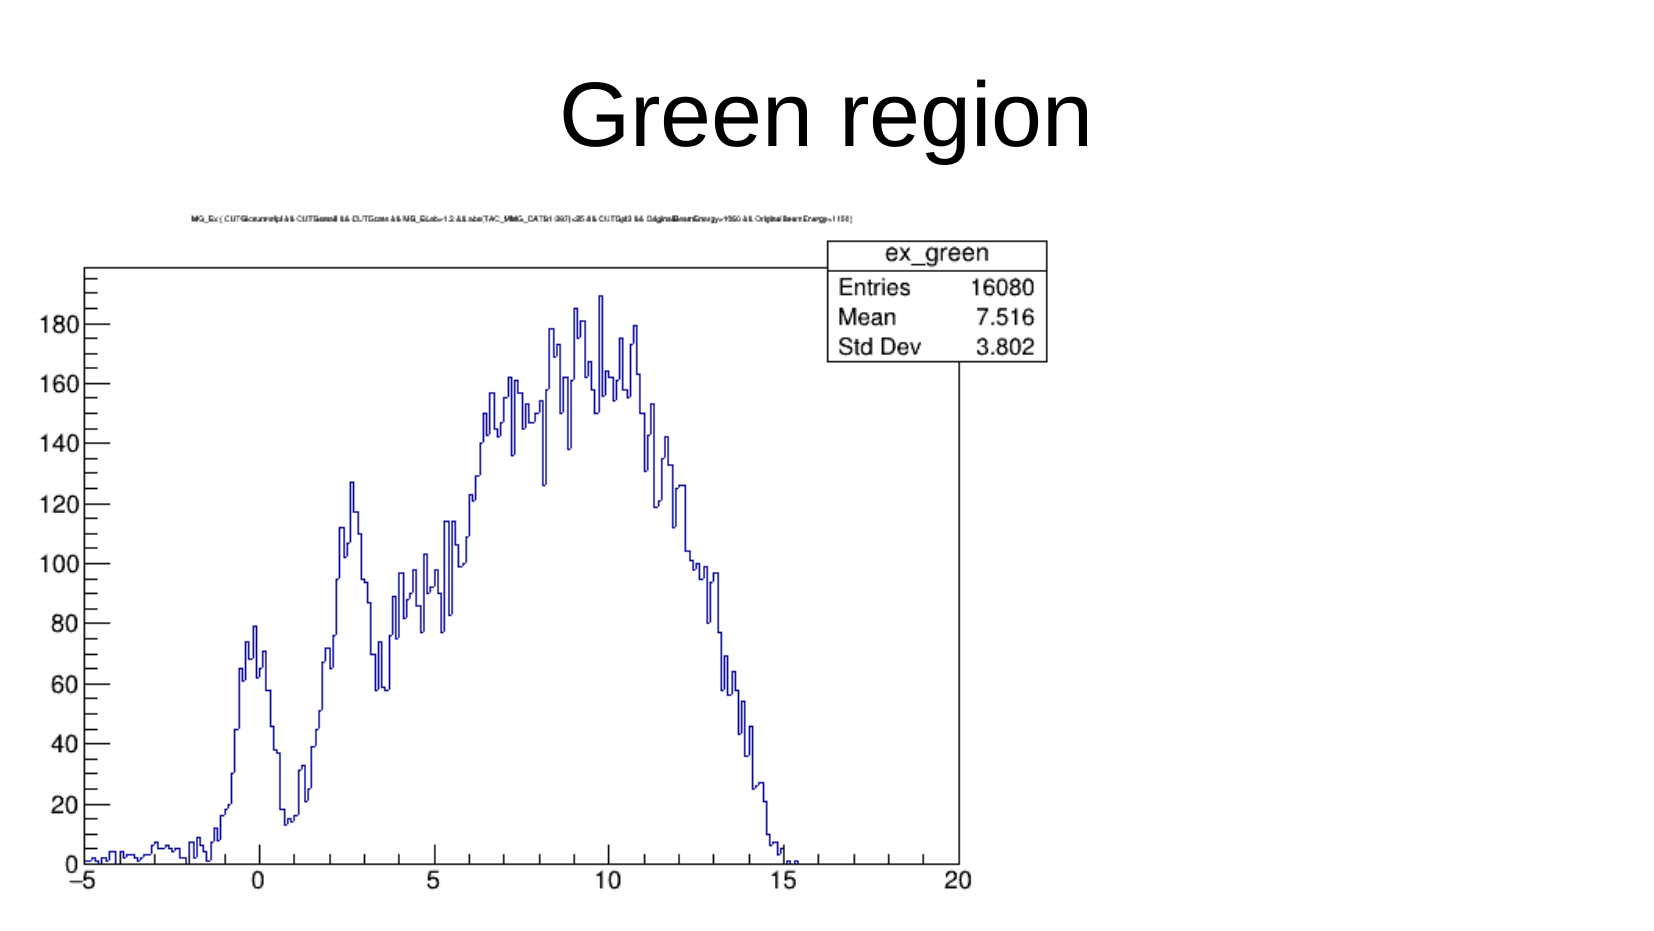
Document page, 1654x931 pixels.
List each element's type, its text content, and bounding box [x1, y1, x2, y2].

title Green region [82, 37, 1571, 193]
picture [15, 200, 1051, 931]
